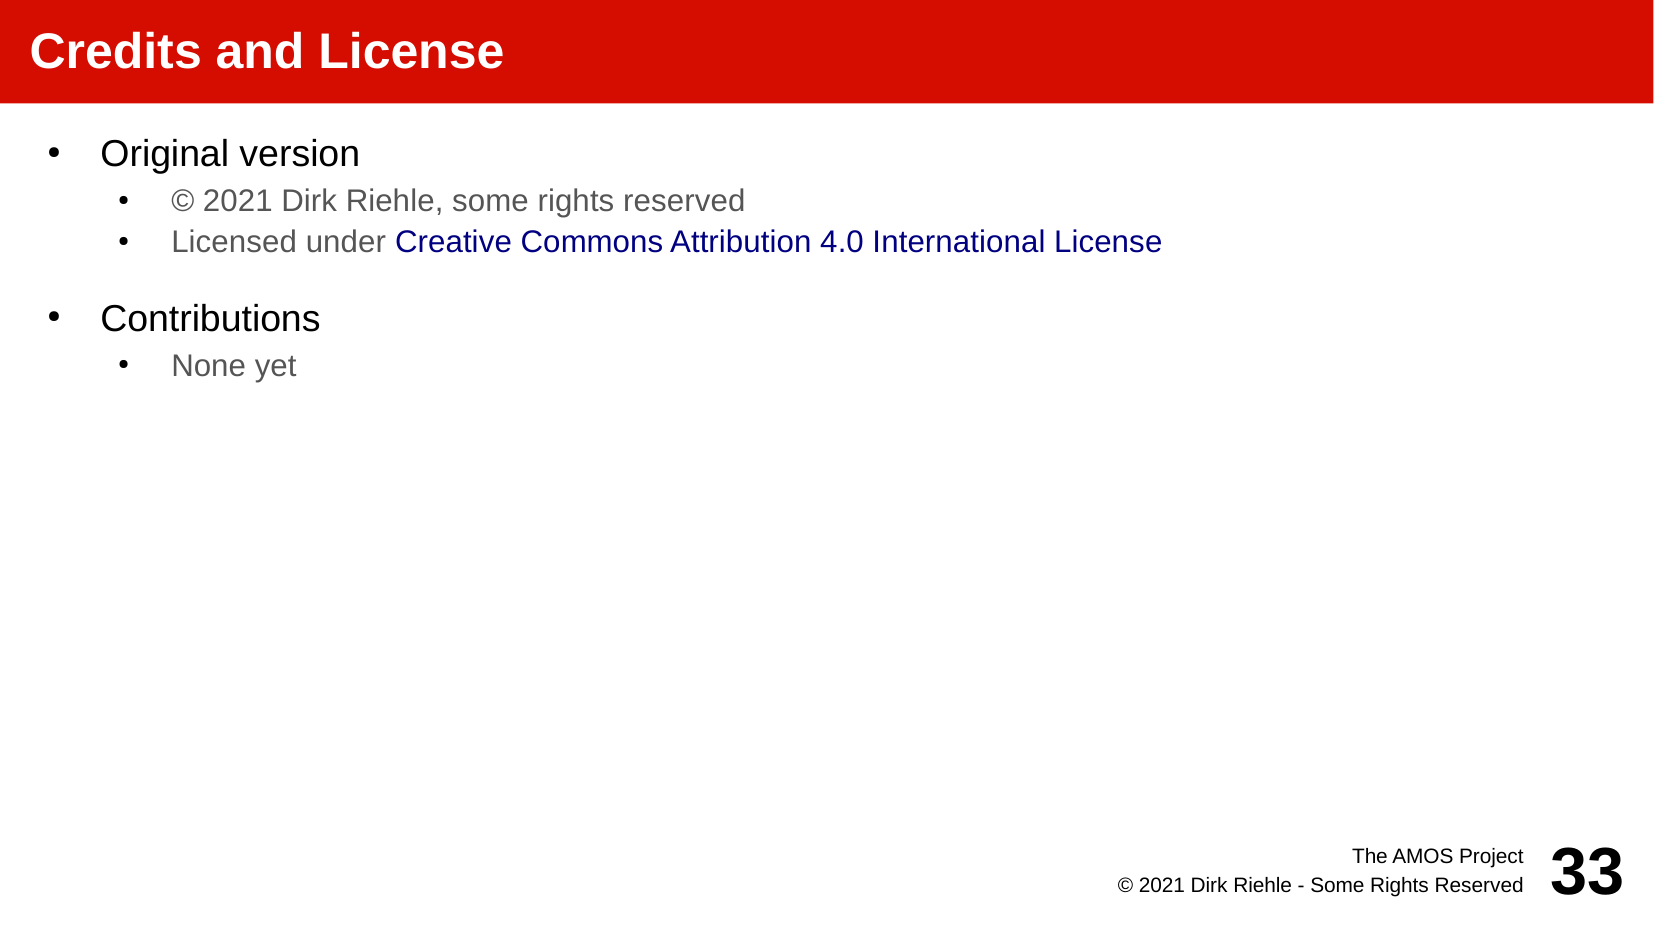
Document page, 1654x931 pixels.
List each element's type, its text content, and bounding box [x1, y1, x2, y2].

list Original version © 2021 Dirk Riehle, some rights reserved Licensed under Creative Commons Attribution 4.0 International License Contributions None yet [29, 132, 1625, 813]
title Credits and License [0, 0, 1654, 104]
